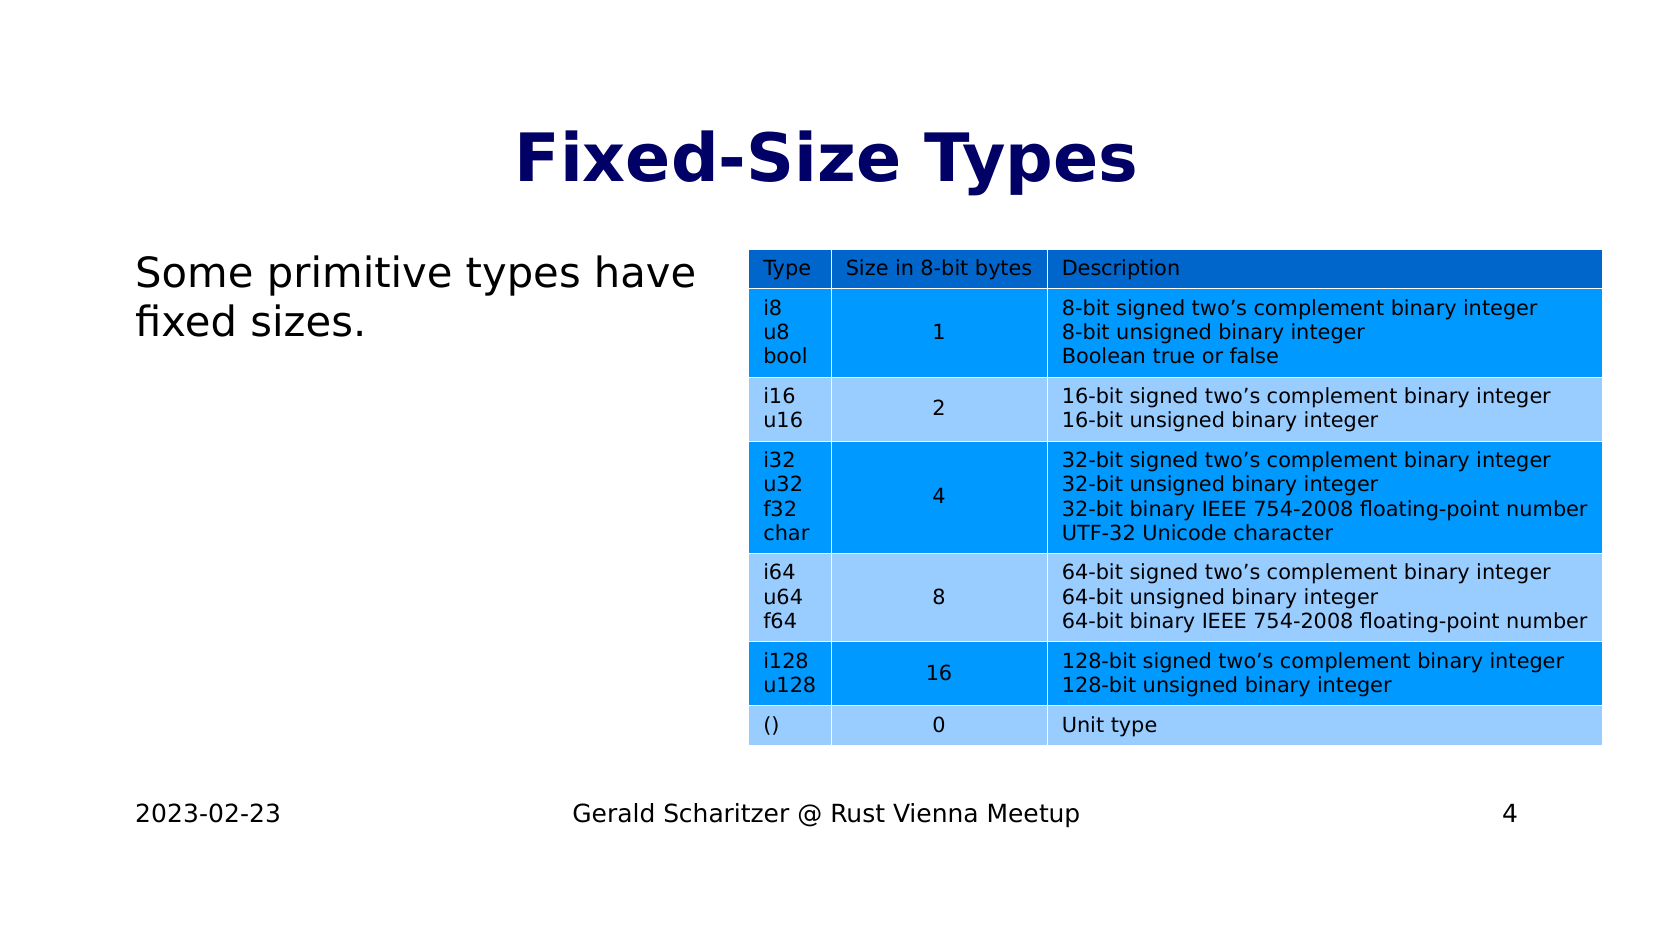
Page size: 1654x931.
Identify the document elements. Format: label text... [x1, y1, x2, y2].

table_cell 16 [832, 642, 1047, 705]
table_header Size in 8-bit bytes [832, 250, 1047, 288]
table_cell () [749, 706, 831, 745]
table_cell 1 [832, 289, 1047, 377]
table_header Type [749, 250, 831, 288]
table_cell 64-bit signed two’s complement binary integer 64-bit unsigned binary integer 64-bit binary IEEE 754-2008 floating-point number [1048, 554, 1602, 641]
table_cell i16 u16 [749, 378, 831, 441]
table_cell i128 u128 [749, 642, 831, 705]
table_cell 8-bit signed two’s complement binary integer 8-bit unsigned binary integer Boolean true or false [1048, 289, 1602, 377]
table_cell 8 [832, 554, 1047, 641]
table_cell i32 u32 f32 char [749, 442, 831, 553]
title Fixed-Size Types [135, 90, 1519, 227]
table_header Description [1048, 250, 1602, 288]
table_cell 16-bit signed two’s complement binary integer 16-bit unsigned binary integer [1048, 378, 1602, 441]
table_cell Unit type [1048, 706, 1602, 745]
table_cell i8 u8 bool [749, 289, 831, 377]
table_cell 2 [832, 378, 1047, 441]
list Some primitive types have fixed sizes. [135, 248, 748, 721]
table_cell 32-bit signed two’s complement binary integer 32-bit unsigned binary integer 32-bit binary IEEE 754-2008 floating-point number UTF-32 Unicode character [1048, 442, 1602, 553]
table_cell i64 u64 f64 [749, 554, 831, 641]
table_cell 128-bit signed two’s complement binary integer 128-bit unsigned binary integer [1048, 642, 1602, 705]
table_cell 0 [832, 706, 1047, 745]
table_cell 4 [832, 442, 1047, 553]
